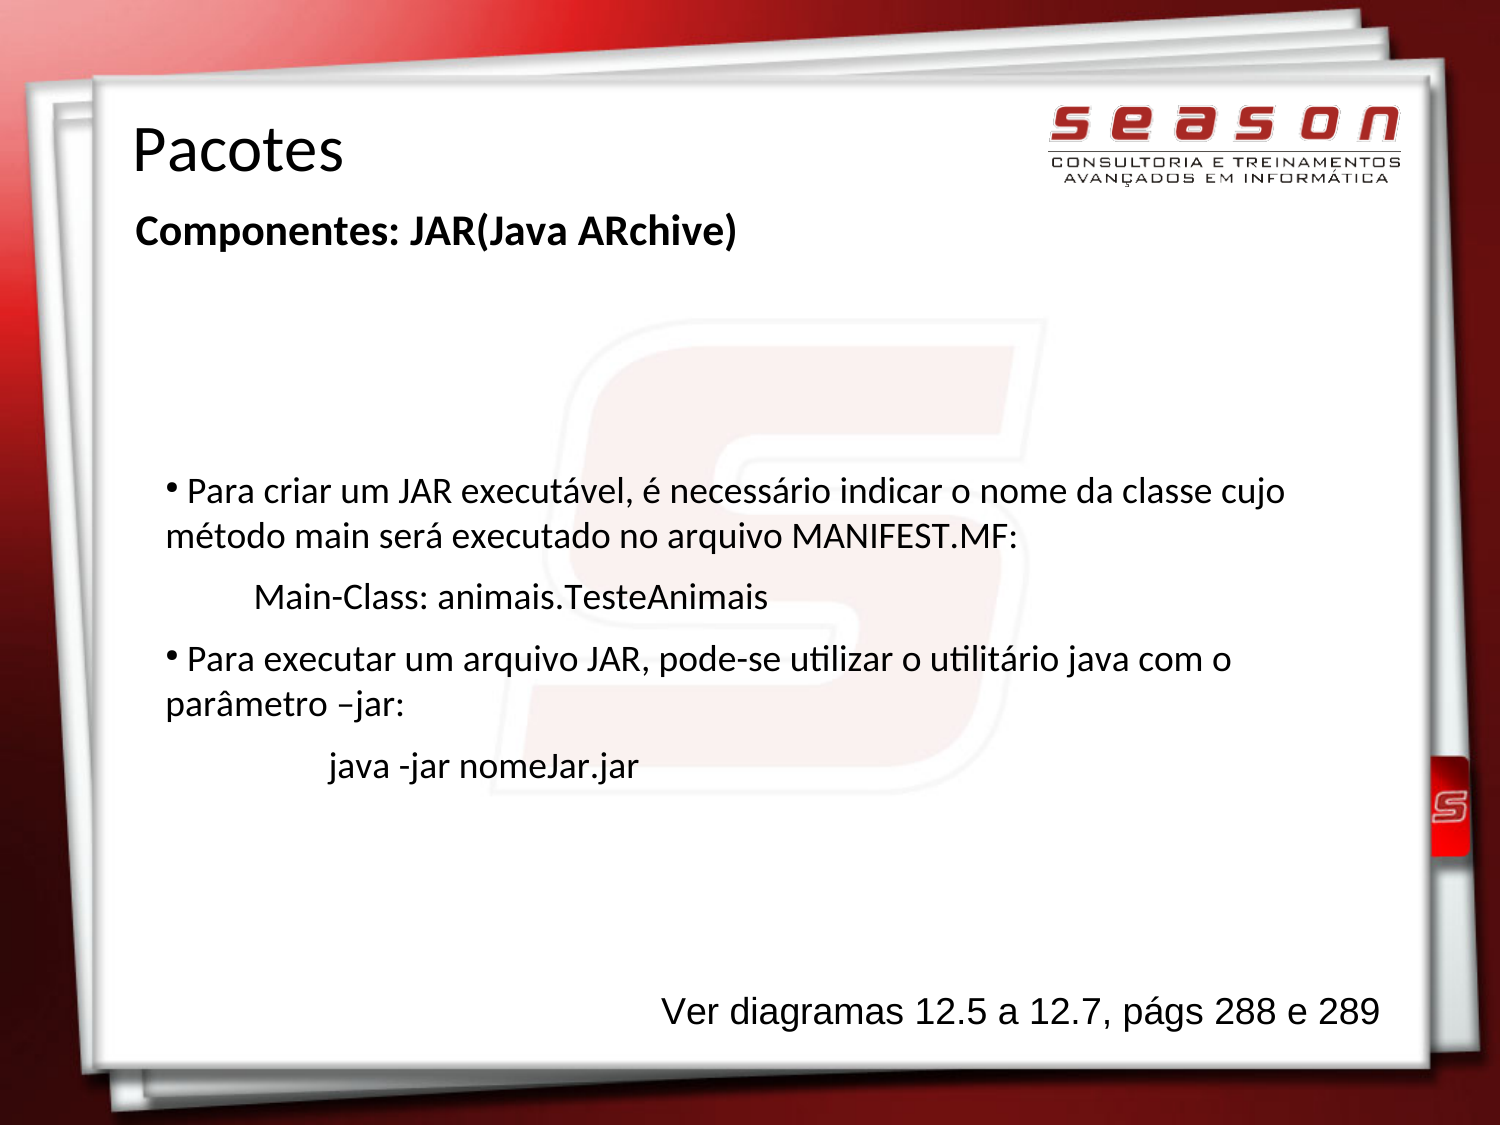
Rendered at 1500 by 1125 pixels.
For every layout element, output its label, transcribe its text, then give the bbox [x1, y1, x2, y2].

text_box Componentes: JAR(Java ARchive) [119, 178, 1347, 279]
text_box Ver diagramas 12.5 a 12.7, págs 288 e 289 [637, 979, 1396, 1040]
picture [0, 0, 1500, 1125]
title Pacotes [118, 33, 1394, 257]
text_box Para criar um JAR executável, é necessário indicar o nome da classe cujo método main será executado no arquivo MANIFEST.MF: Main-Class: animais.TesteAnimais Para executar um arquivo JAR, pode-se utilizar o utilitário java com o parâmetro –jar: java -jar nomeJar.jar [165, 357, 1359, 894]
